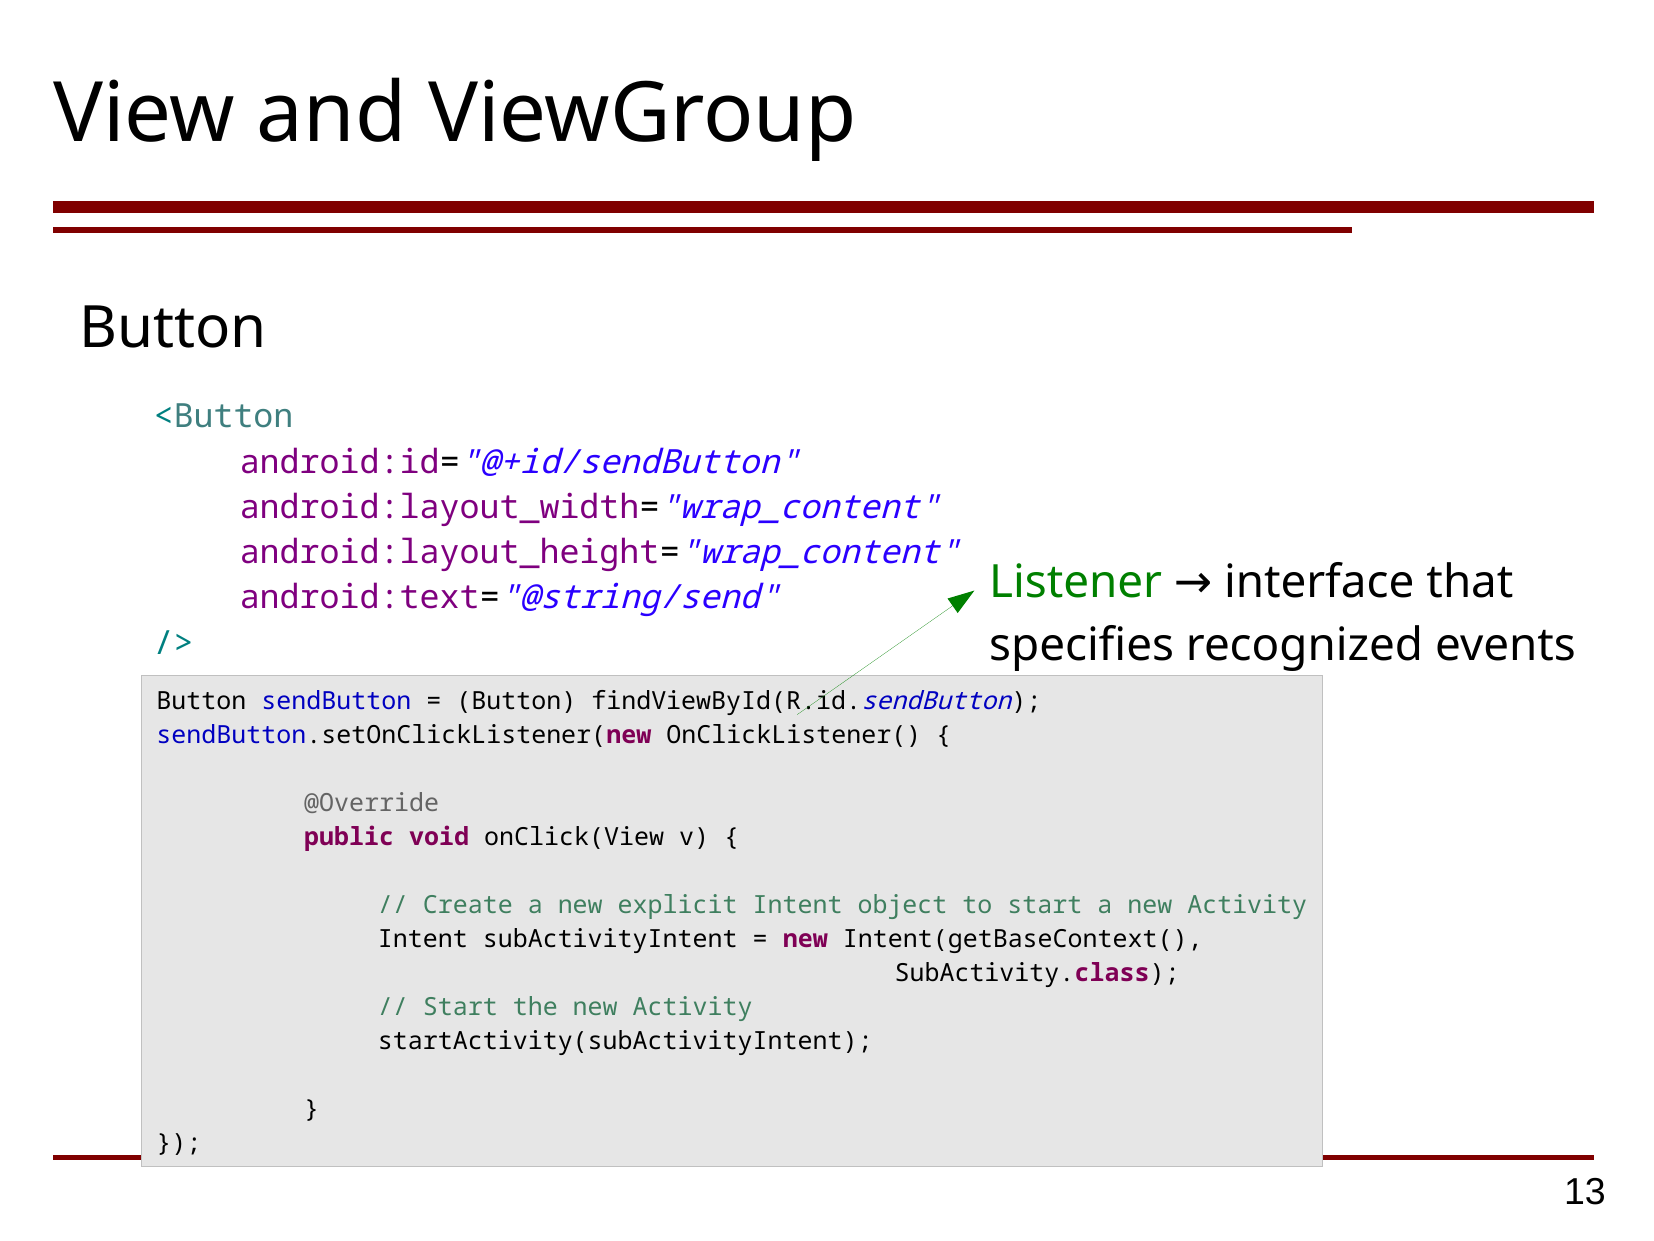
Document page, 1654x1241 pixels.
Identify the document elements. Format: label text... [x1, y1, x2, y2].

text_box Button <Button android:id="@+id/sendButton" android:layout_width="wrap_content" android:layout_height="wrap_content" android:text="@string/send" /> [64, 277, 975, 648]
text_box <número> [35, 1163, 1654, 1221]
text_box Listener → interface that specifies recognized events [974, 541, 1654, 680]
subtitle View and ViewGroup [53, 48, 1542, 172]
text_box Button sendButton = (Button) findViewById(R.id.sendButton); sendButton.setOnClickListener(new OnClickListener() { @Override public void onClick(View v) { // Create a new explicit Intent object to start a new Activity Intent subActivityIntent = new Intent(getBaseContext(), SubActivity.class); // Start the new Activity startActivity(subActivityIntent); } }); [141, 675, 1323, 1128]
text_box Button <Button android:id="@+id/sendButton" android:layout_width="wrap_content" android:layout_height="wrap_content" android:text="@string/send" /> [894, 593, 974, 648]
